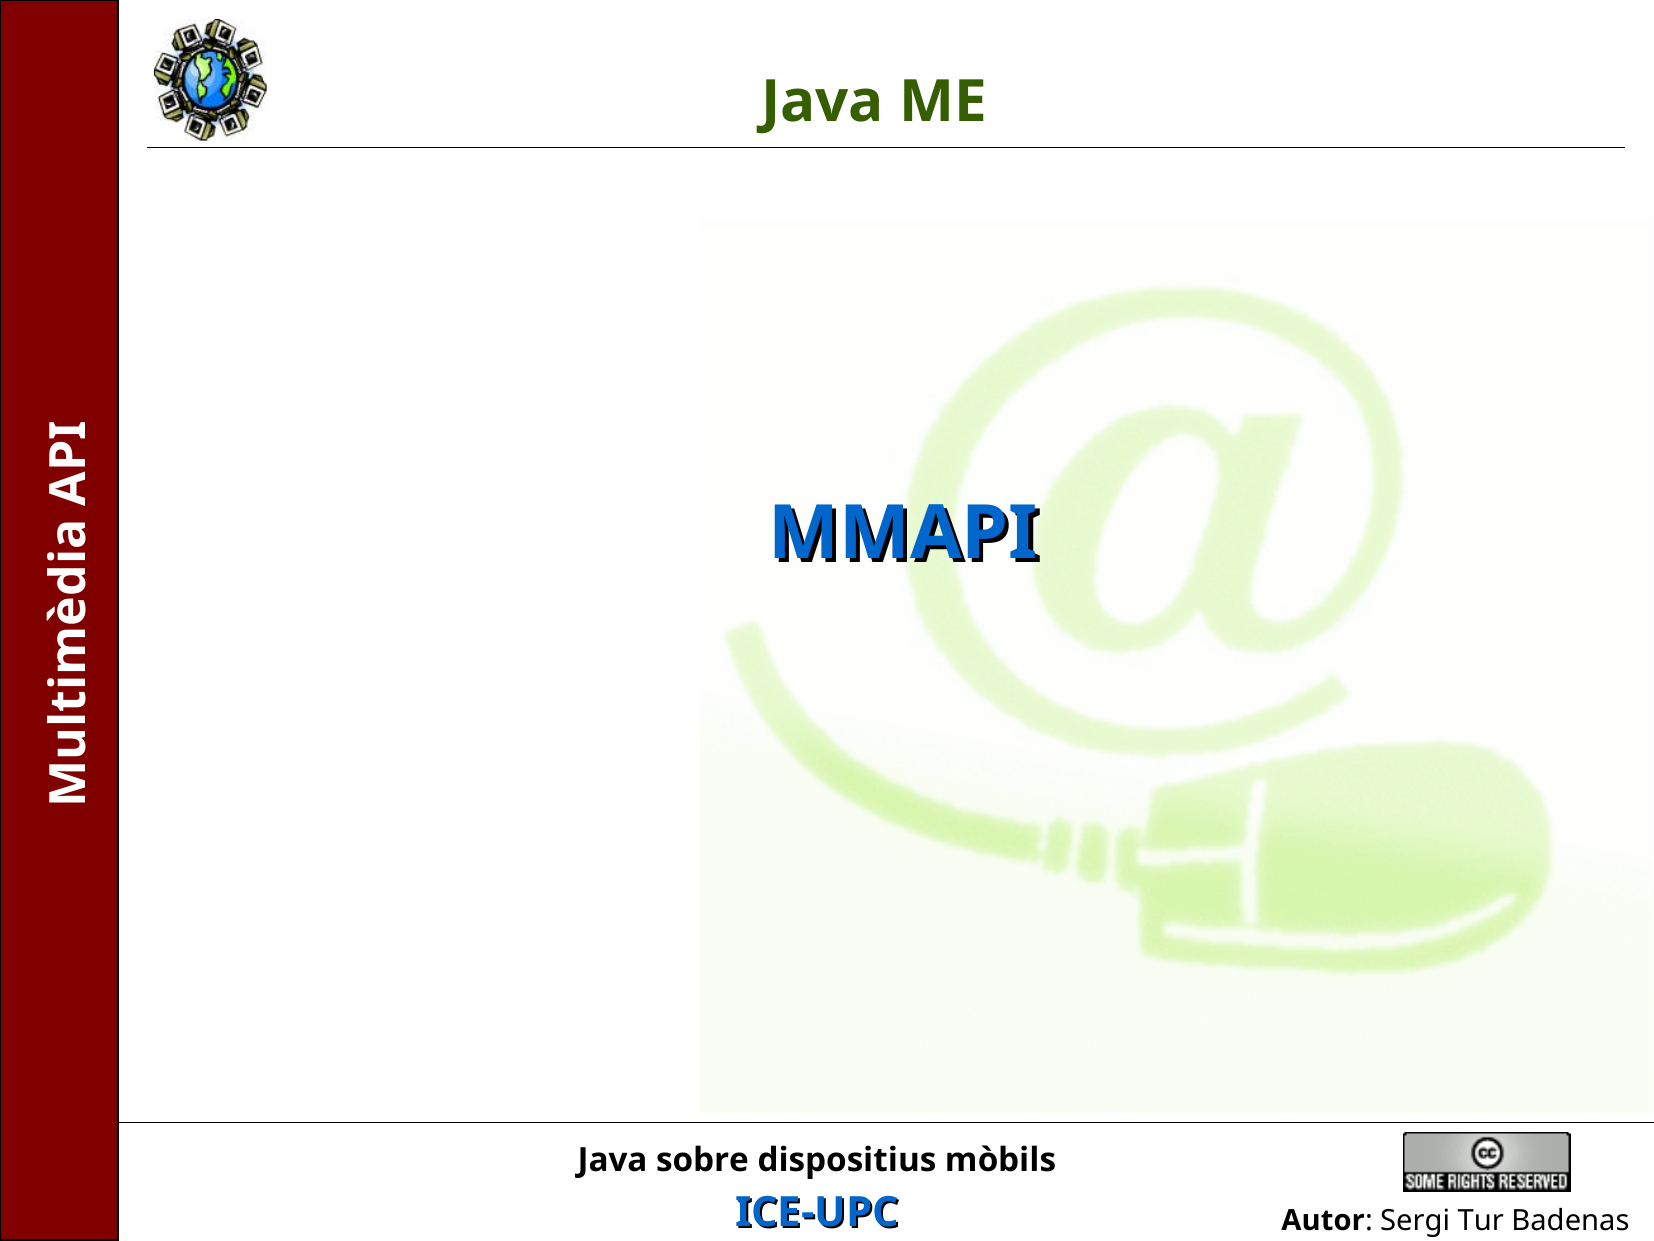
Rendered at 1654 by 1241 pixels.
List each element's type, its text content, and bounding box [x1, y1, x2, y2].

picture [154, 19, 268, 49]
subtitle MMAPI [141, 242, 1630, 1093]
picture [1403, 1132, 1571, 1192]
title Java ME [129, 49, 1619, 148]
picture [700, 217, 1654, 1113]
